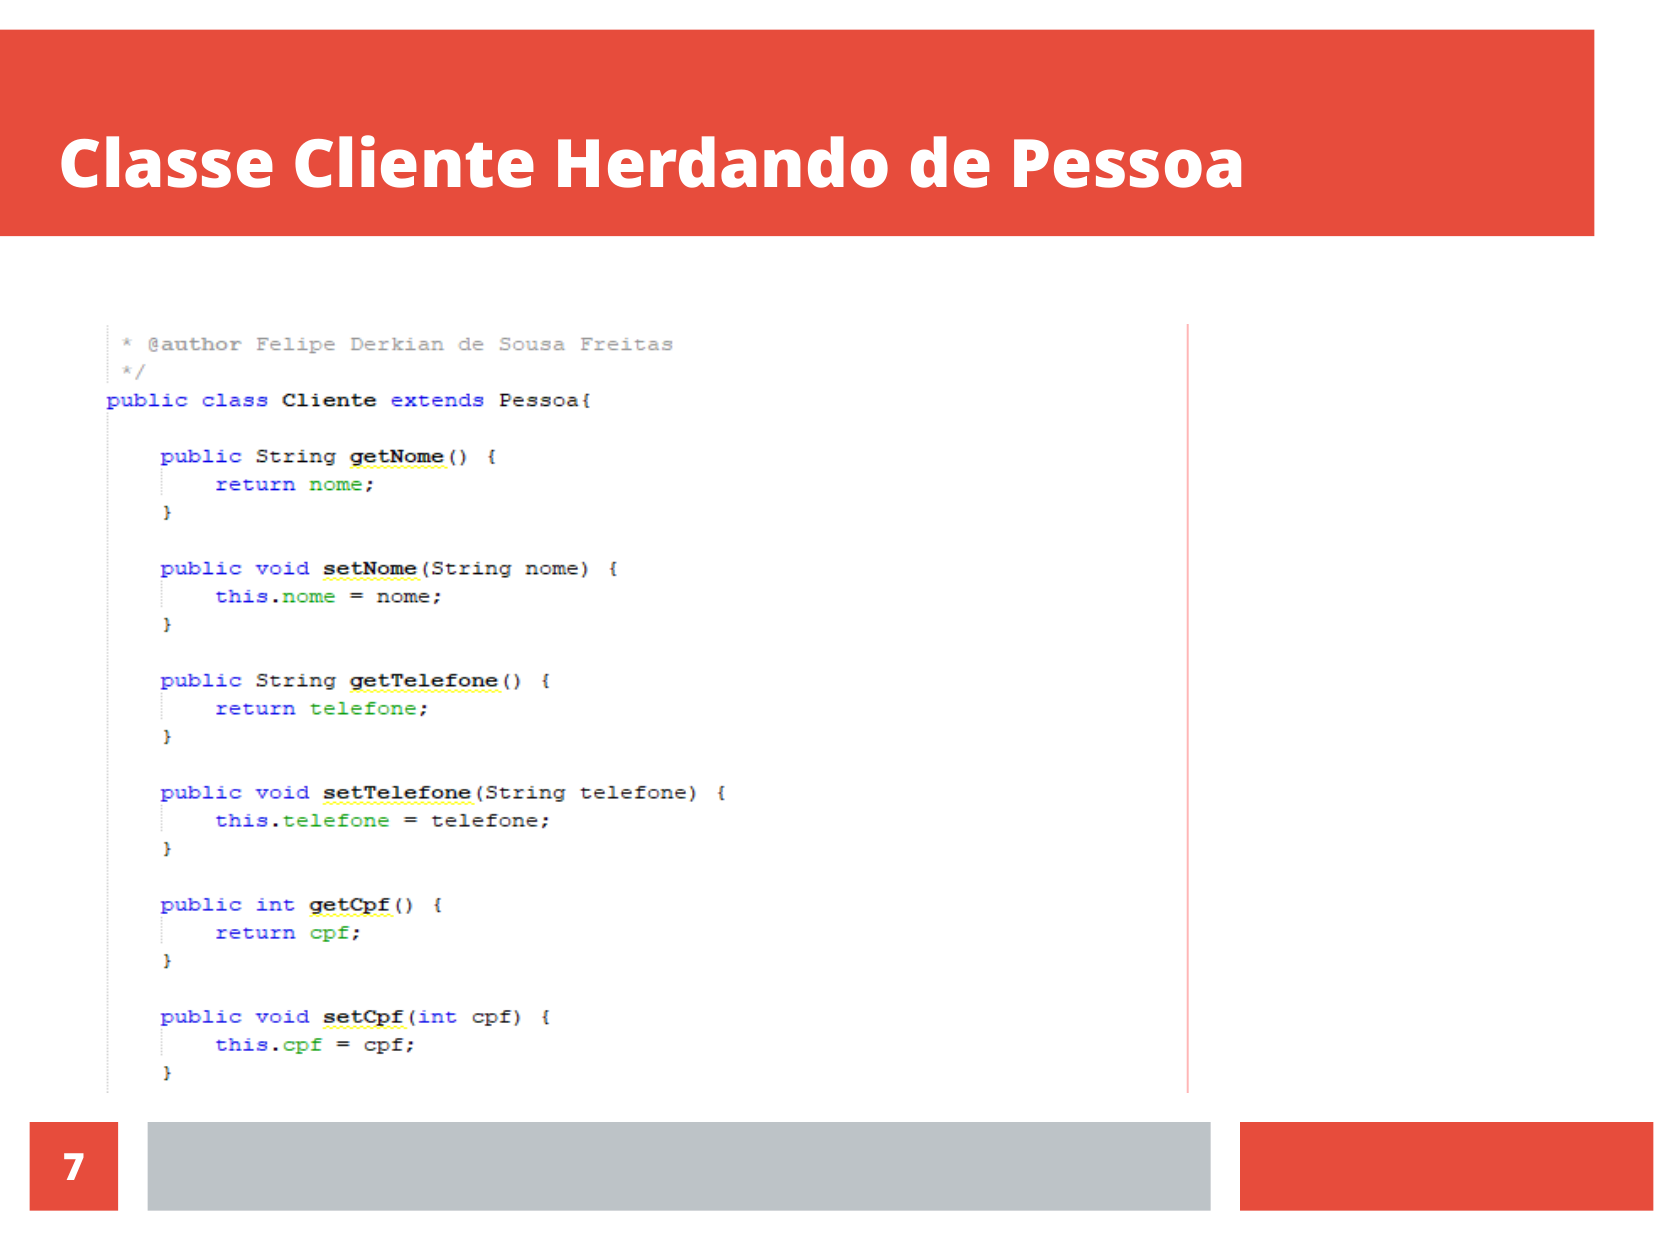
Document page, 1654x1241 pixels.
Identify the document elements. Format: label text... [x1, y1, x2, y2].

picture [102, 324, 1643, 1093]
title Classe Cliente Herdando de Pessoa [59, 59, 1595, 207]
